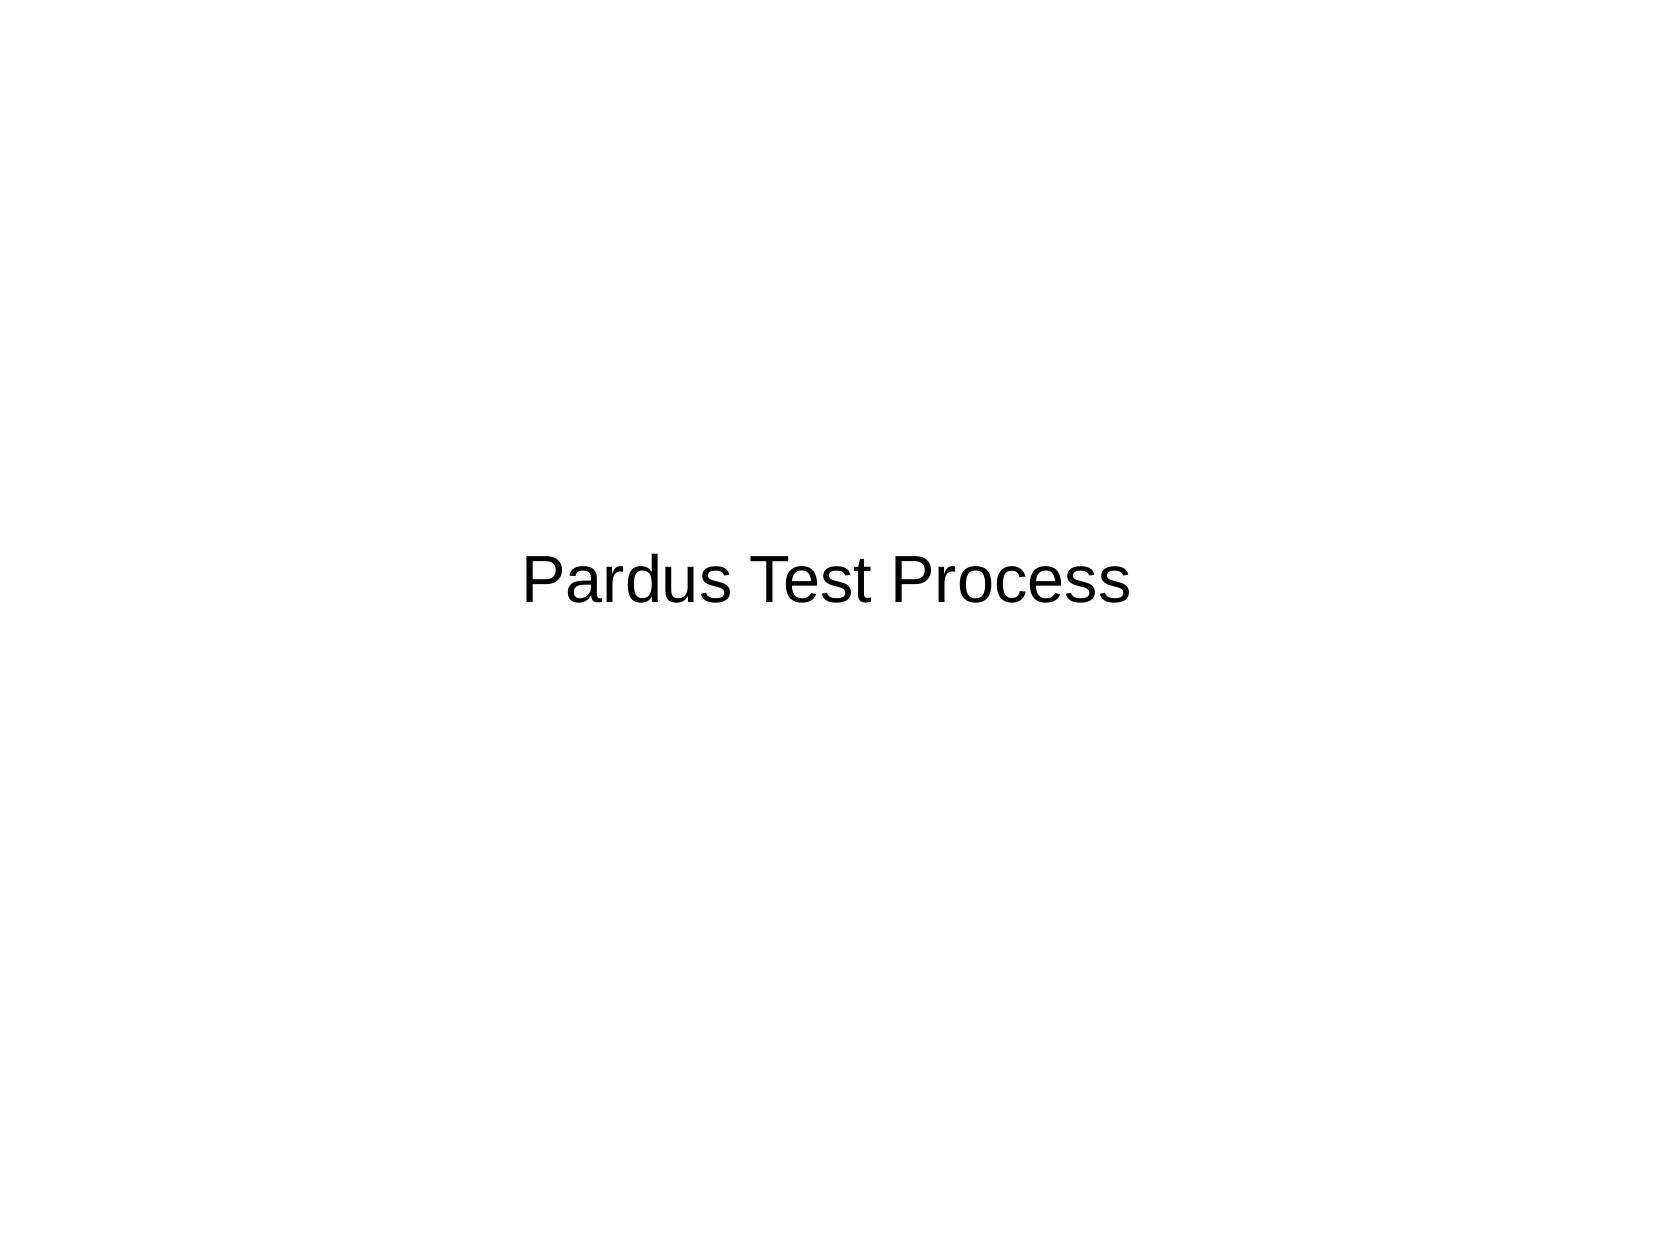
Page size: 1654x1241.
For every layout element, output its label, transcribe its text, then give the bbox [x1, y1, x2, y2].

subtitle Pardus Test Process [82, 56, 1571, 1102]
